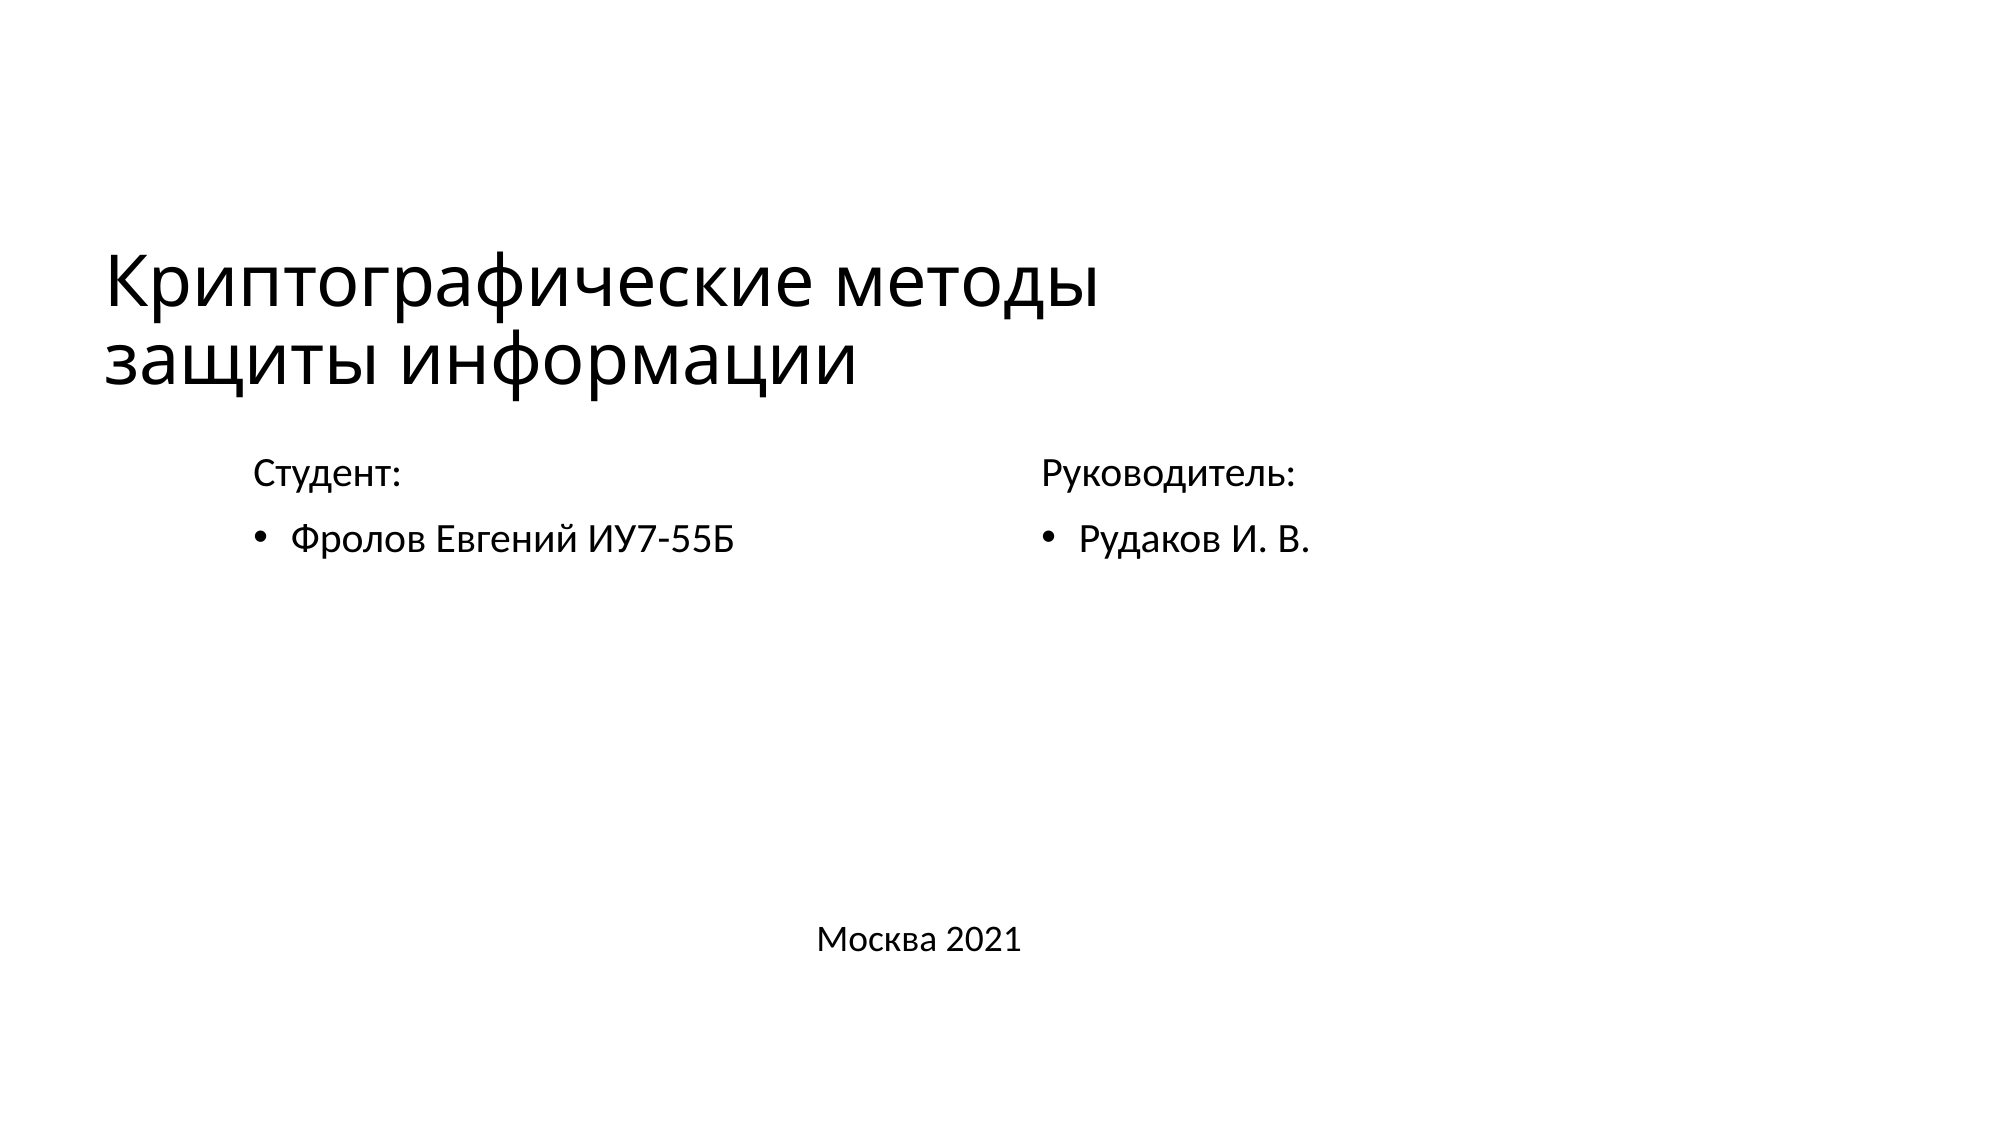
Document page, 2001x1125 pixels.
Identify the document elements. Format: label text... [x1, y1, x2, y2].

text_box Москва 2021 [801, 906, 1252, 967]
list Студент: Фролов Евгений ИУ7-55Б [238, 443, 974, 887]
title Криптографические методы защиты информации [89, 236, 1774, 408]
list Руководитель: Рудаков И. В. [1026, 443, 1774, 887]
